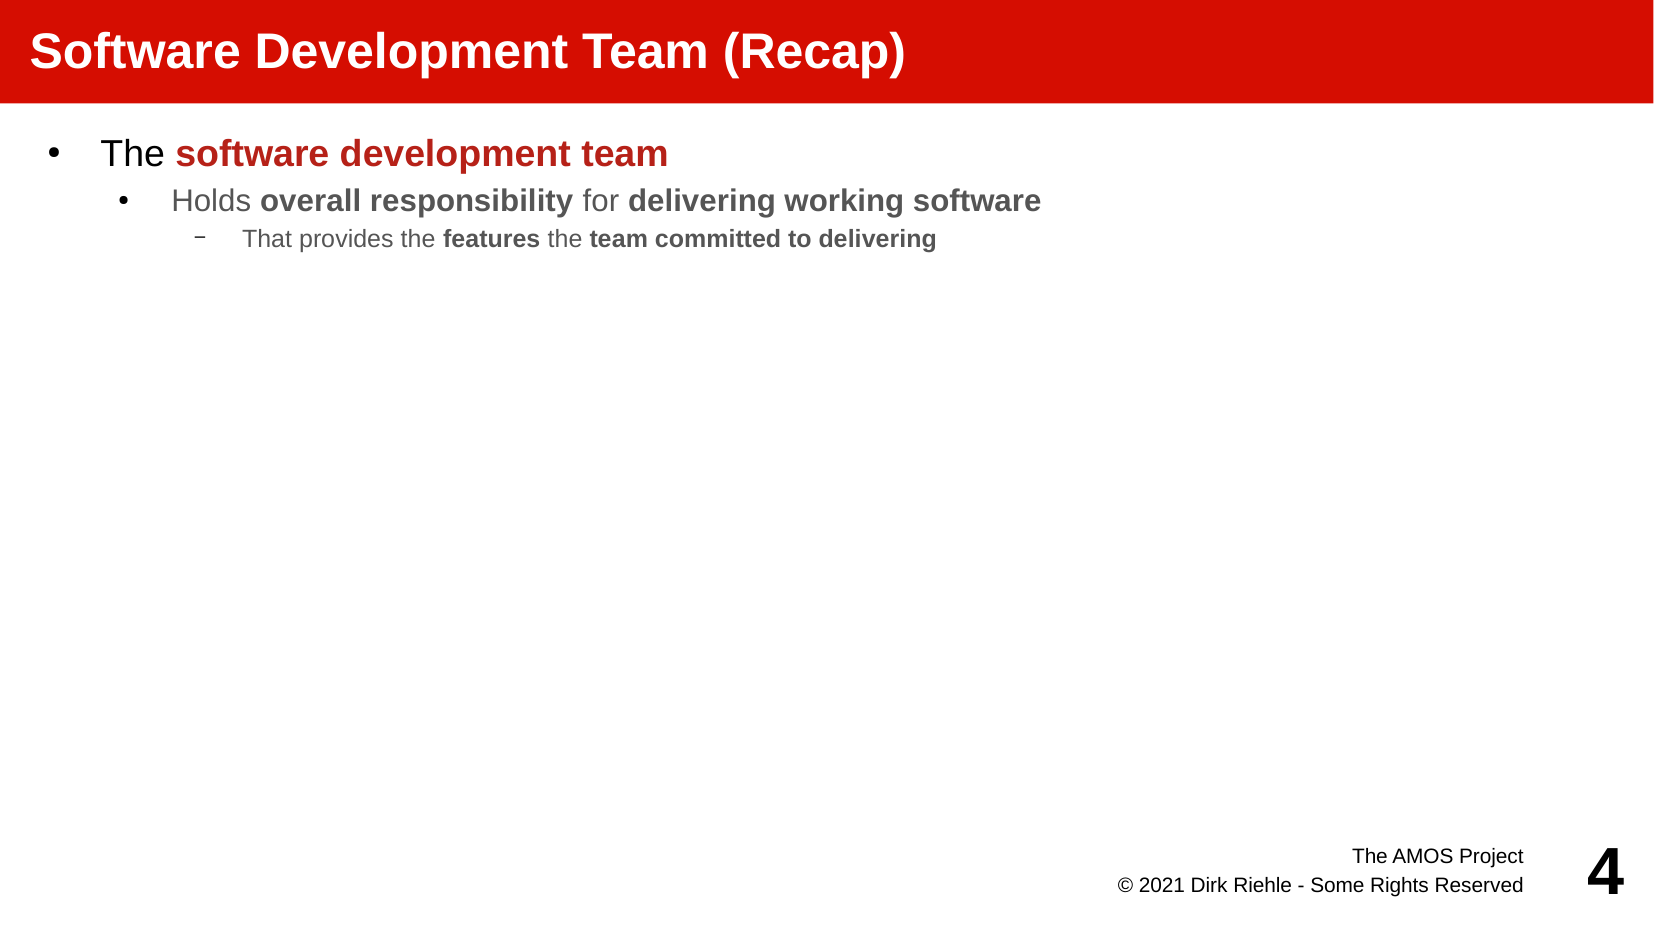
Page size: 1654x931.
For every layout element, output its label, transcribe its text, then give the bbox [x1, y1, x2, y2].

list The software development team Holds overall responsibility for delivering working software That provides the features the team committed to delivering [29, 132, 1625, 813]
title Software Development Team (Recap) [0, 0, 1654, 104]
